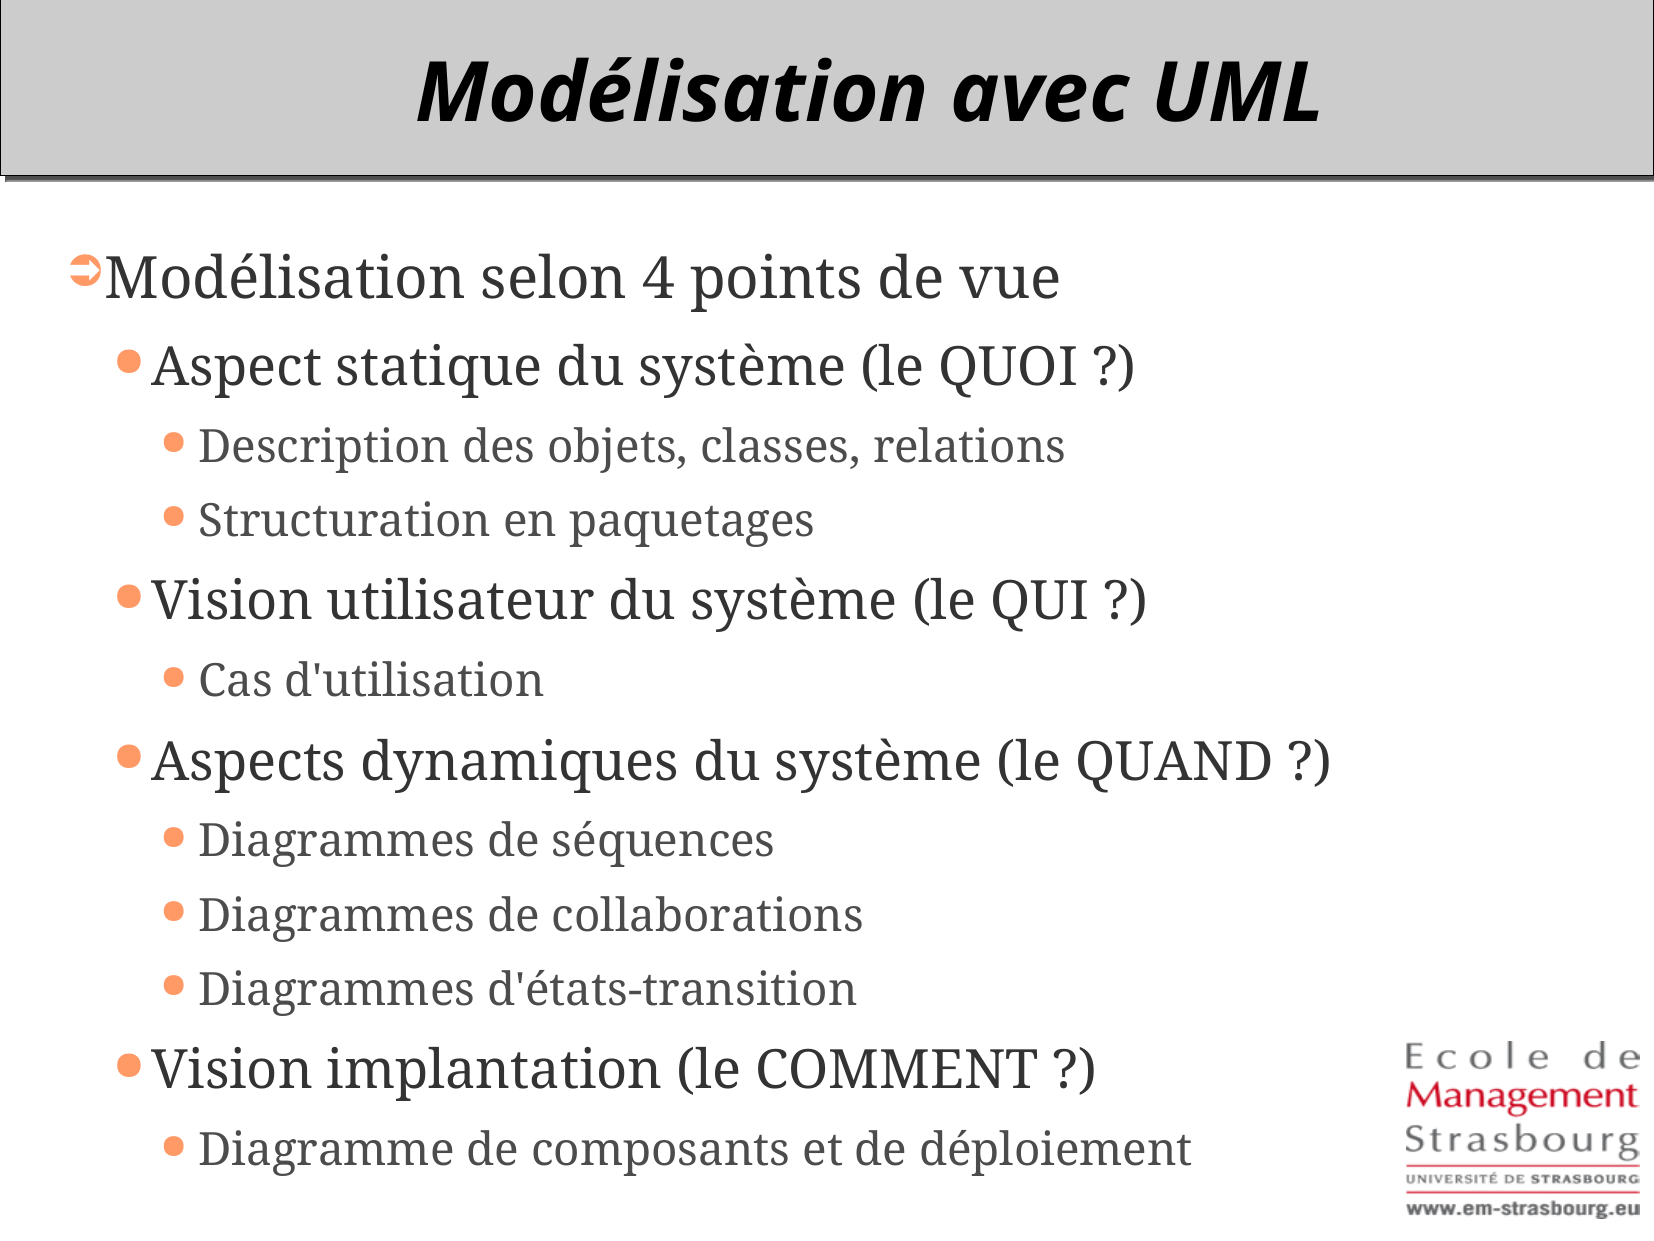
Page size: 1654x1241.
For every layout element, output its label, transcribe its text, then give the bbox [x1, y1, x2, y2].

picture [1406, 1041, 1640, 1219]
title Modélisation avec UML [164, 0, 1577, 178]
list Modélisation selon 4 points de vue Aspect statique du système (le QUOI ?) Description des objets, classes, relations Structuration en paquetages Vision utilisateur du système (le QUI ?) Cas d'utilisation Aspects dynamiques du système (le QUAND ?) Diagrammes de séquences Diagrammes de collaborations Diagrammes d'états-transition Vision implantation (le COMMENT ?) Diagramme de composants et de déploiement [53, 236, 1482, 1175]
